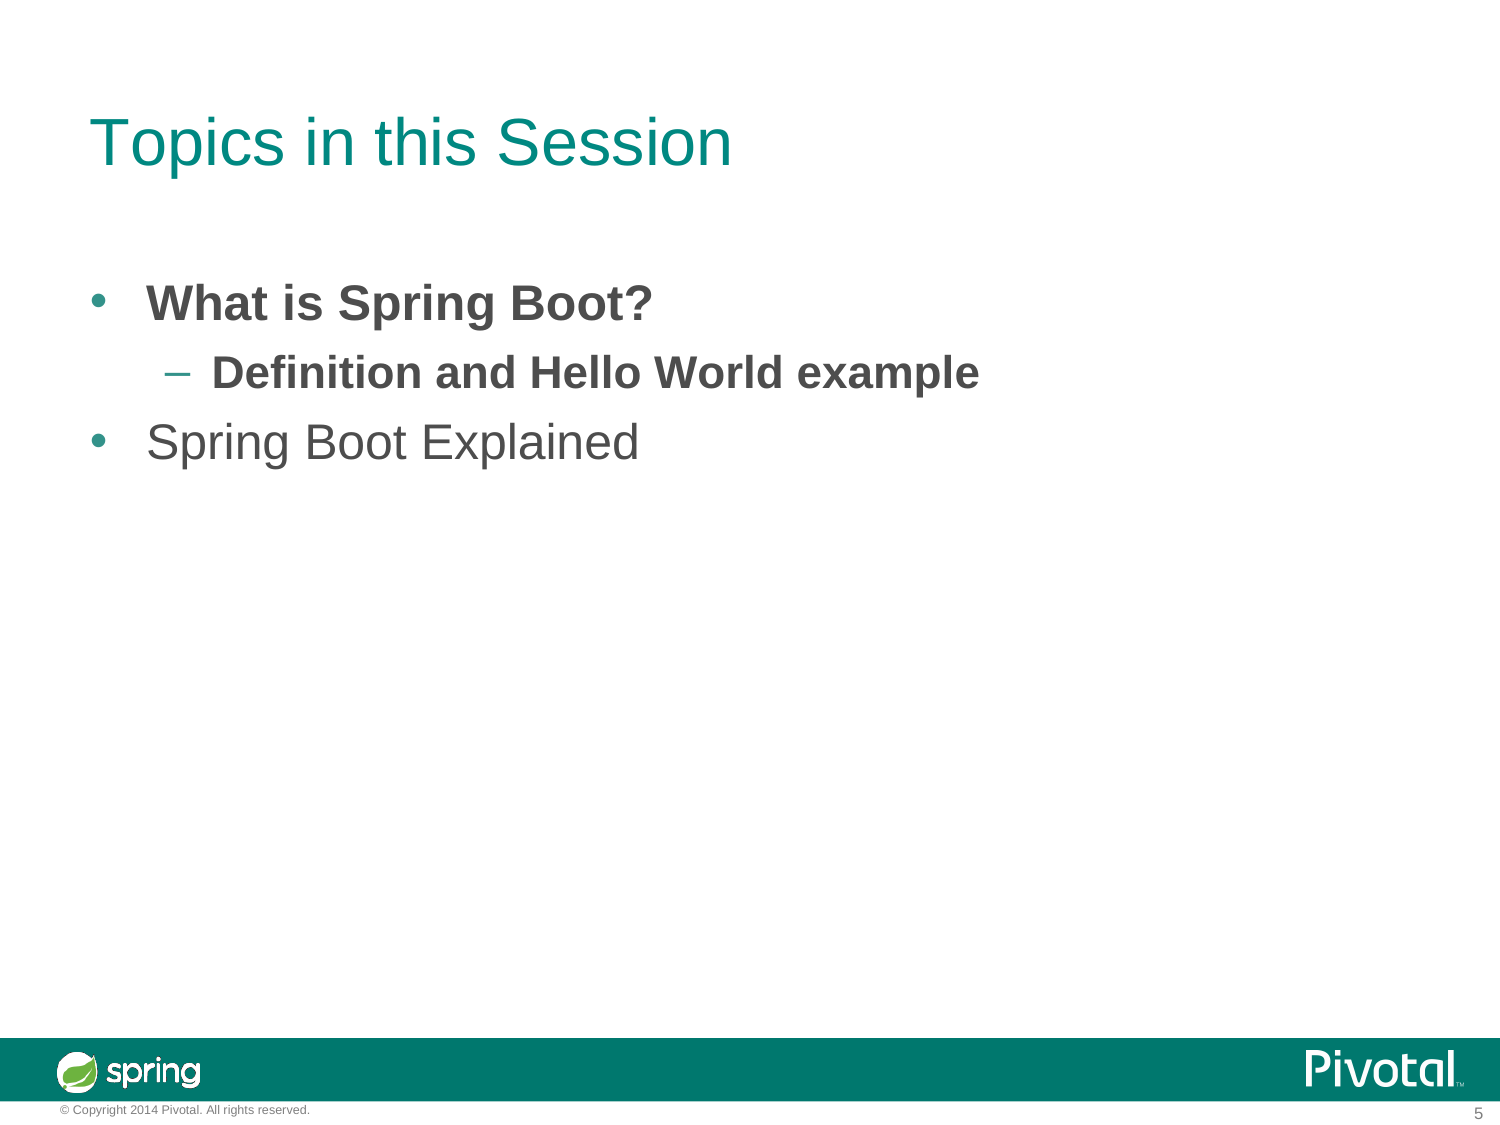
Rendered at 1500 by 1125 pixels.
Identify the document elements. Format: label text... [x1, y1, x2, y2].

picture [1306, 1050, 1464, 1087]
list What is Spring Boot? Definition and Hello World example Spring Boot Explained [75, 262, 1426, 931]
title Topics in this Session [75, 45, 1426, 233]
picture [32, 1041, 210, 1103]
